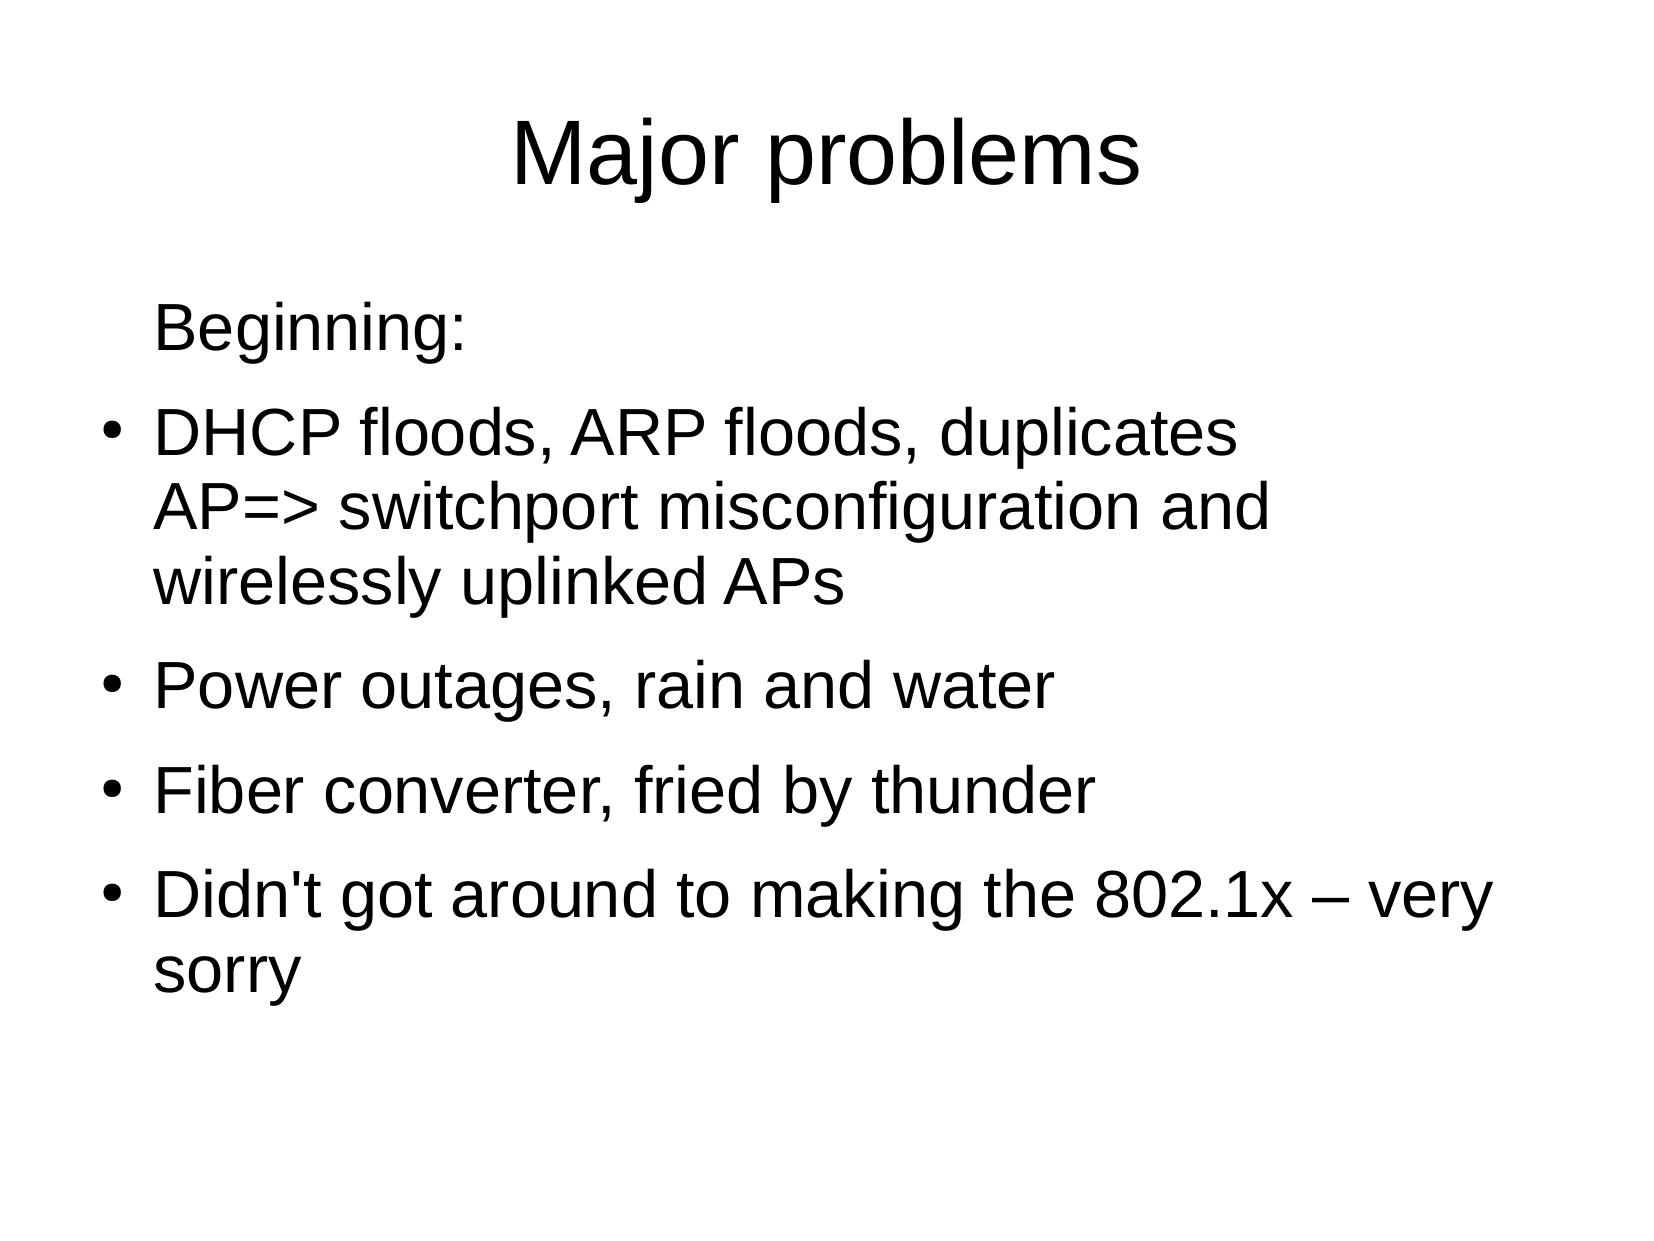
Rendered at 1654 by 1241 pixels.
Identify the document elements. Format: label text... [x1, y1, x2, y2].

list Beginning: DHCP floods, ARP floods, duplicates AP=> switchport misconfiguration and wirelessly uplinked APs Power outages, rain and water Fiber converter, fried by thunder Didn't got around to making the 802.1x – very sorry [82, 290, 1571, 1010]
title Major problems [82, 49, 1571, 257]
